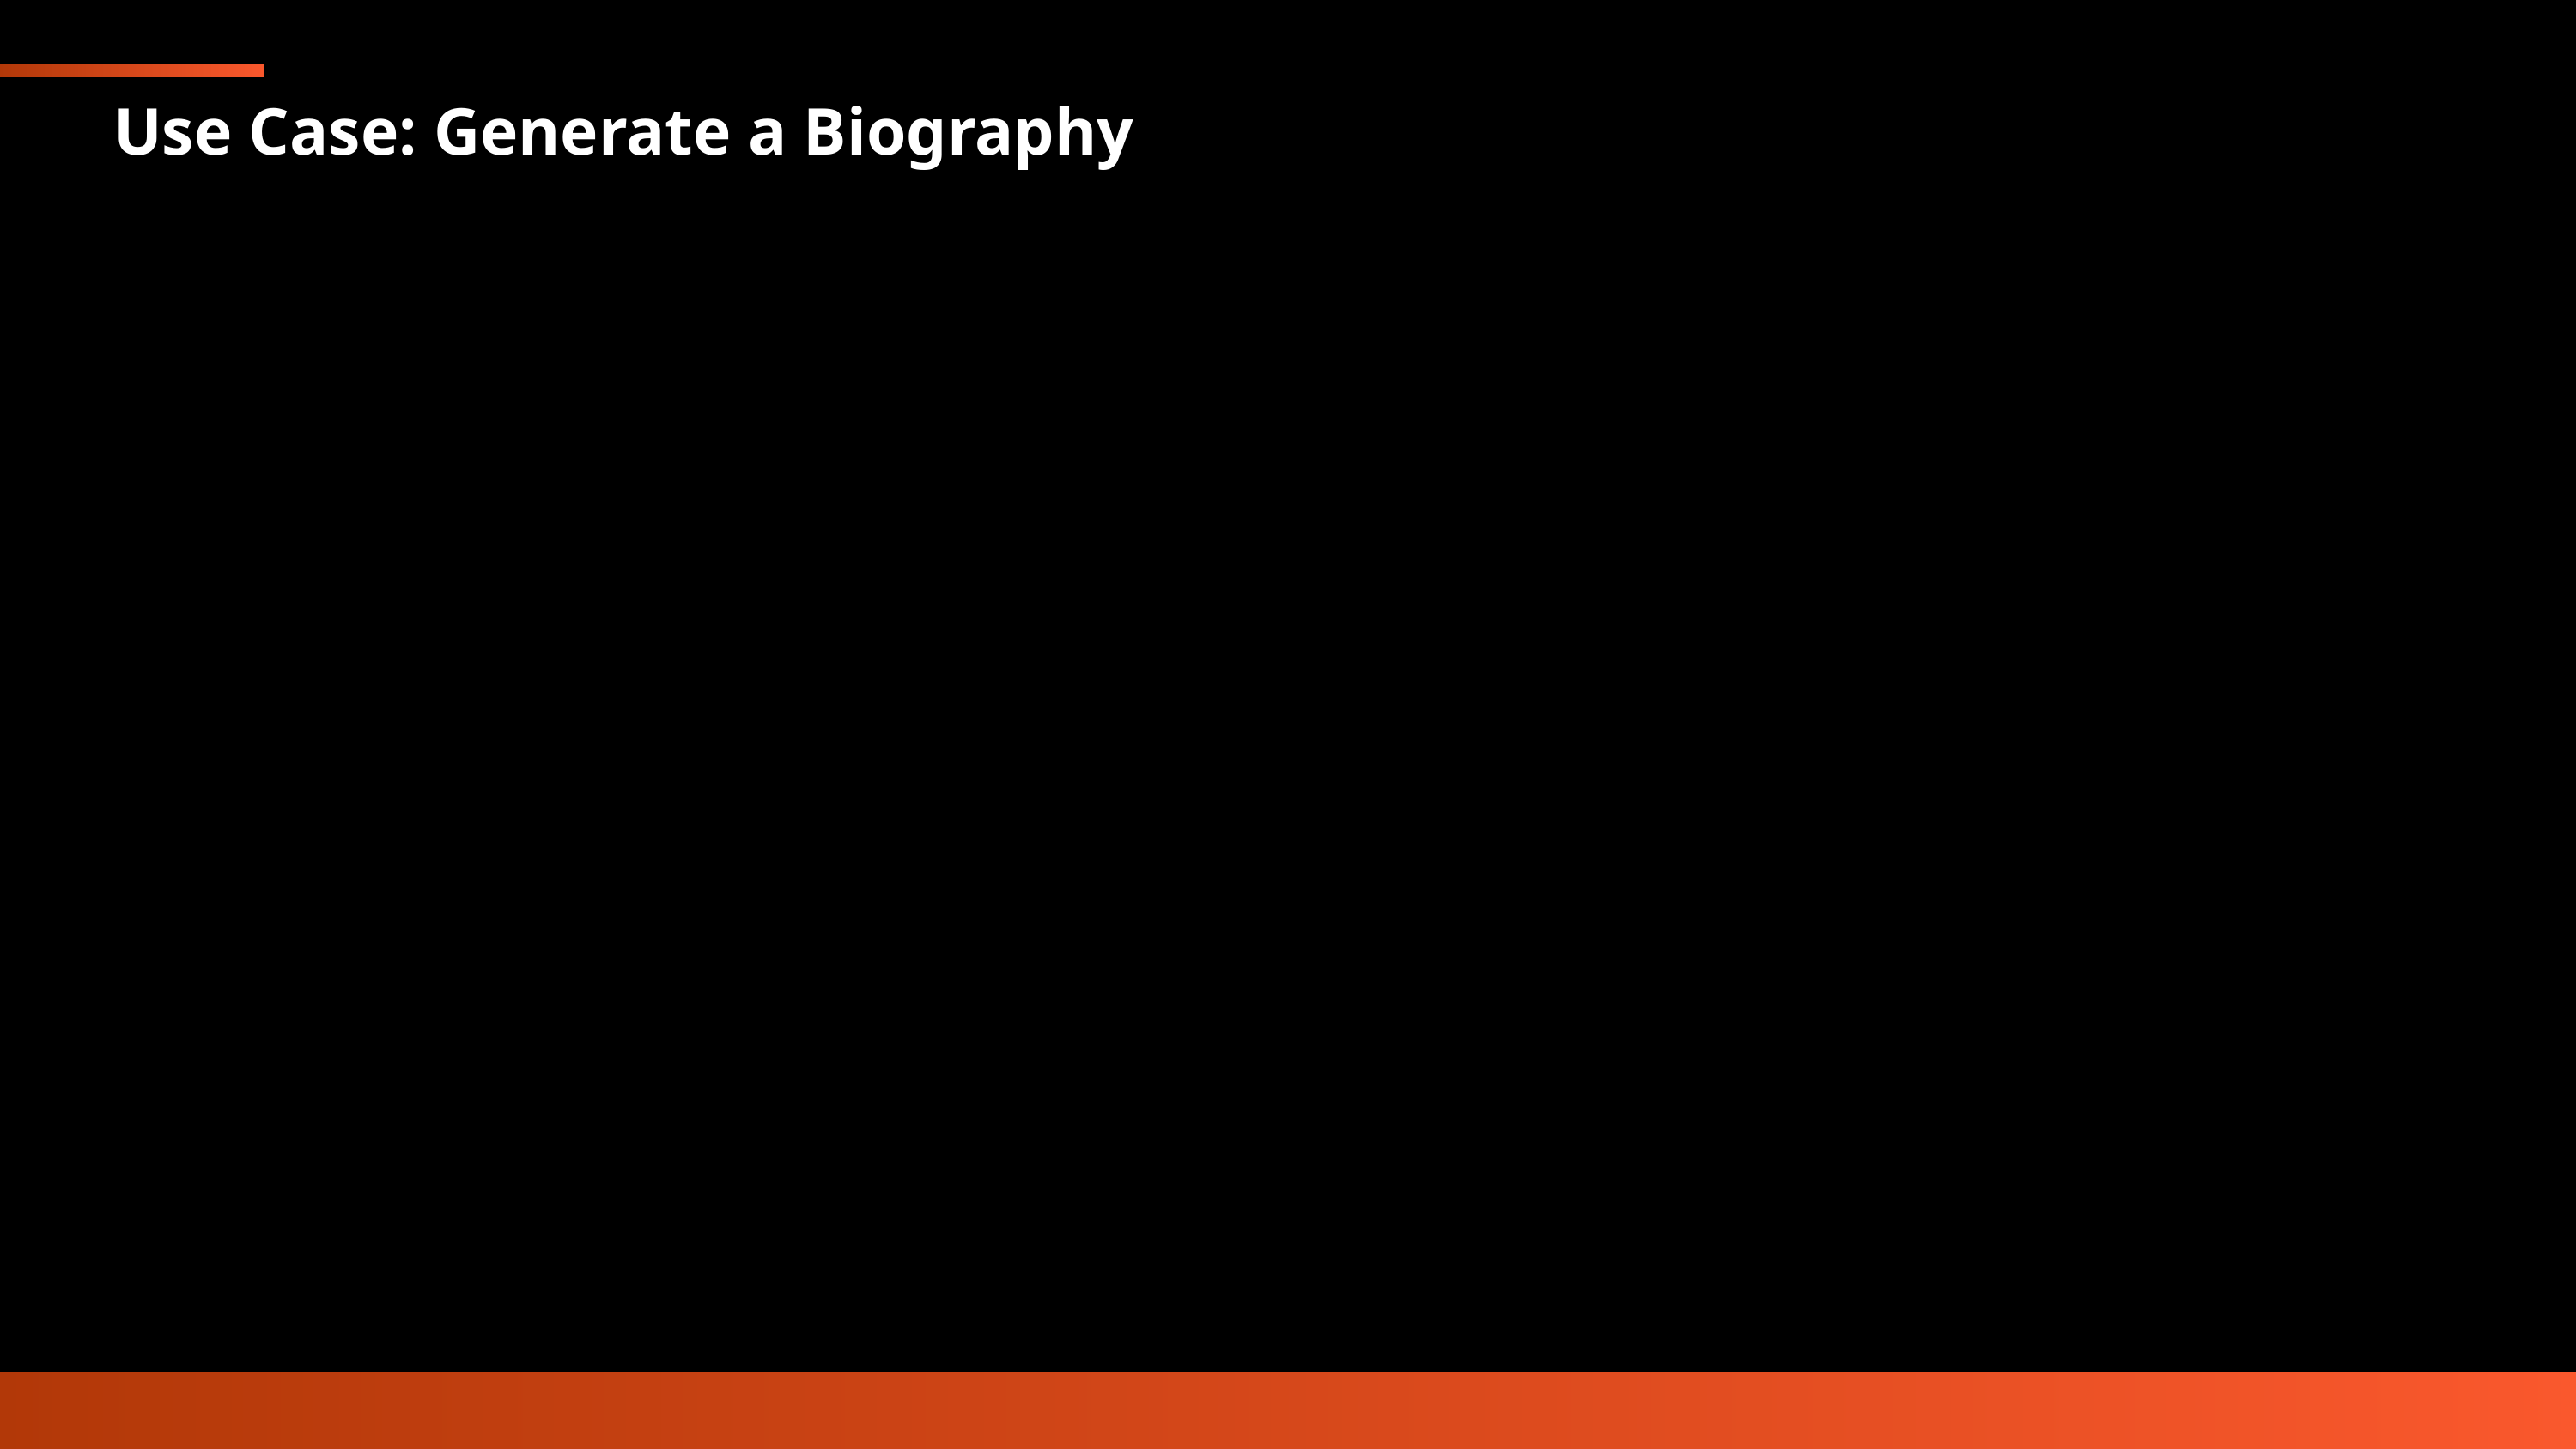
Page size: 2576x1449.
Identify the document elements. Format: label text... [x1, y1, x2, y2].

title Use Case: Generate a Biography [88, 64, 2488, 227]
text_box Google drive [2516, 1372, 2524, 1448]
